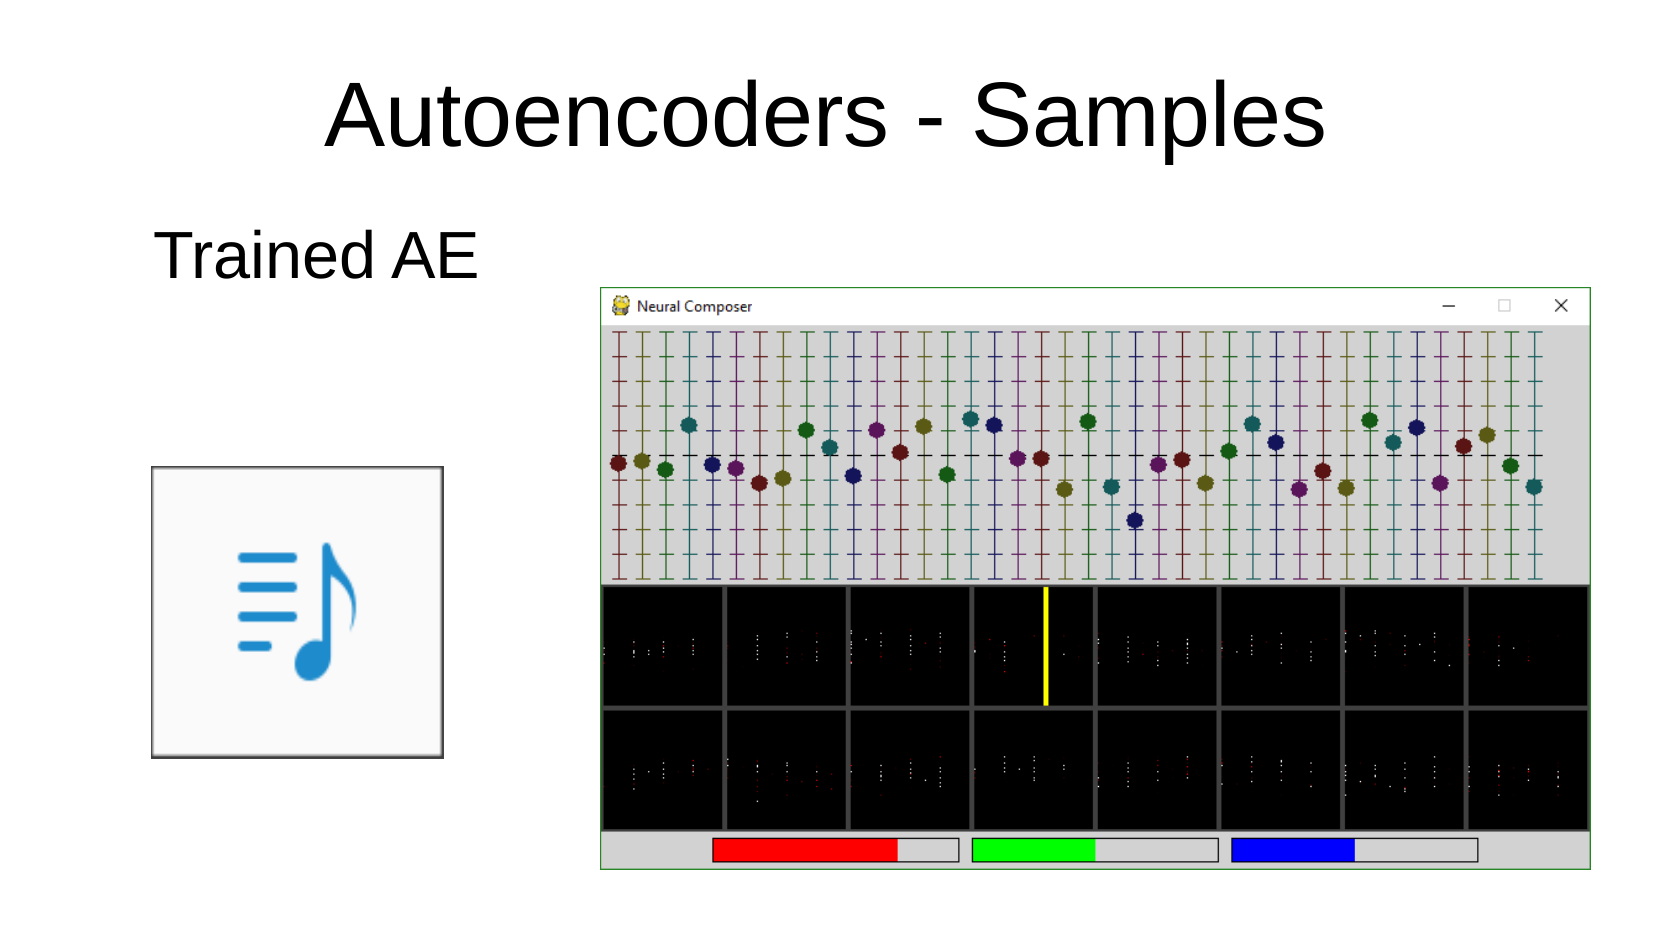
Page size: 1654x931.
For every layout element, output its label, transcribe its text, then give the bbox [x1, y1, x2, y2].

picture [600, 287, 1591, 871]
list Trained AE [82, 217, 1571, 758]
title Autoencoders - Samples [82, 37, 1571, 193]
text_box [150, 465, 446, 761]
